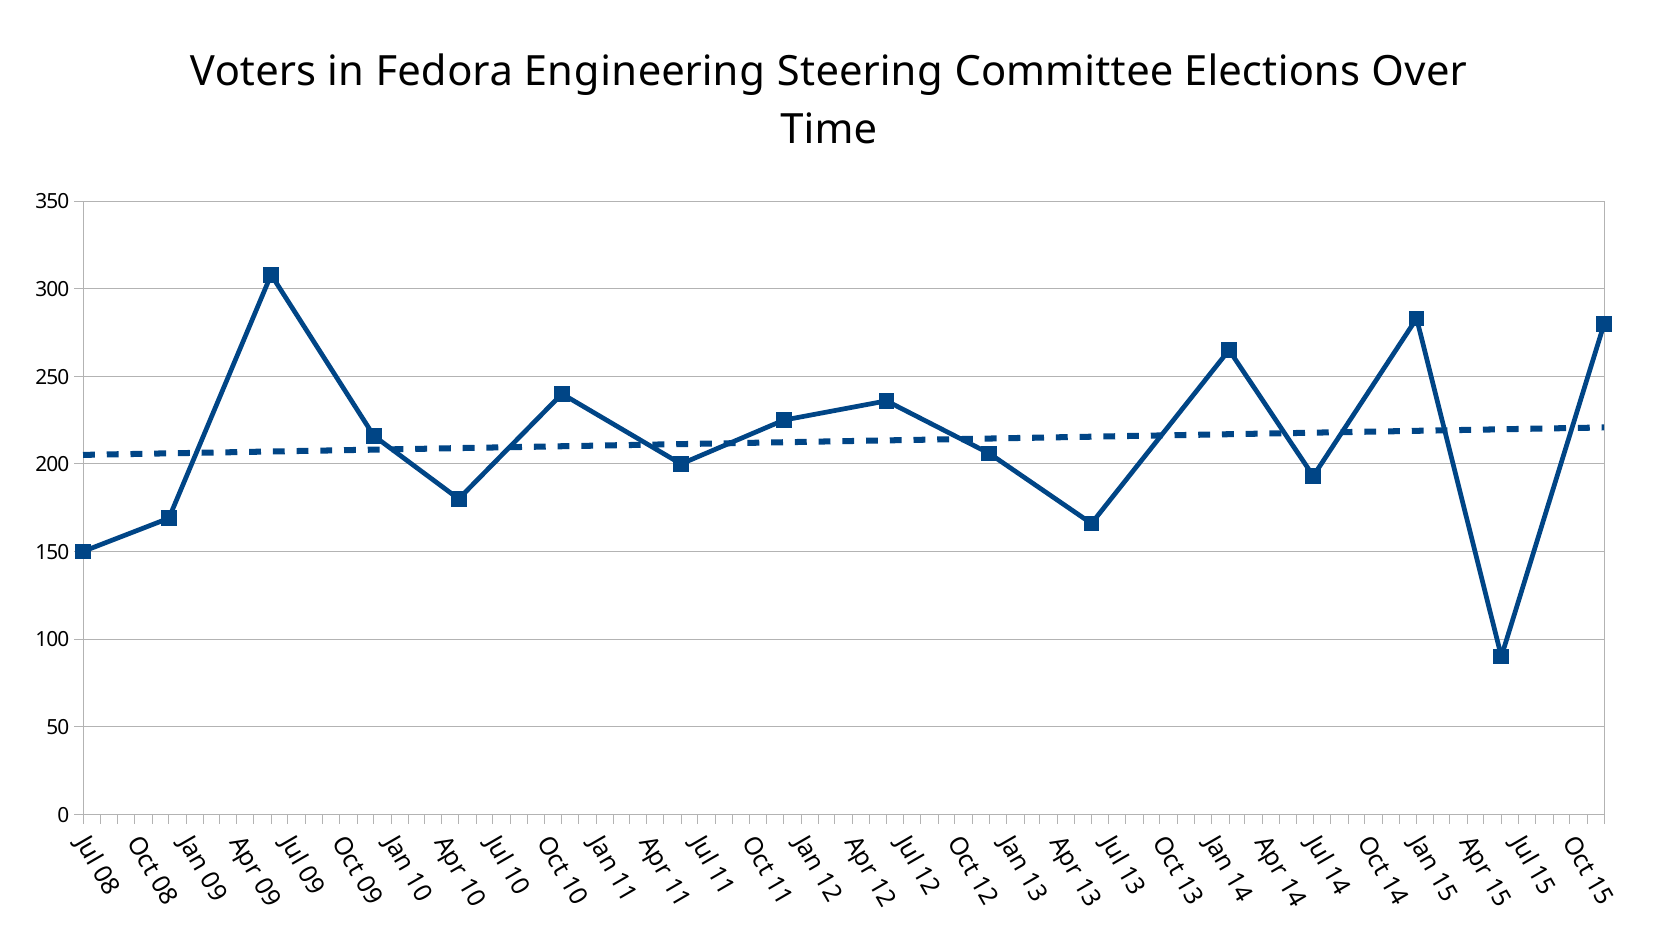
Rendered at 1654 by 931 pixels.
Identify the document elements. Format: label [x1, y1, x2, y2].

chart [2, 1, 1654, 931]
